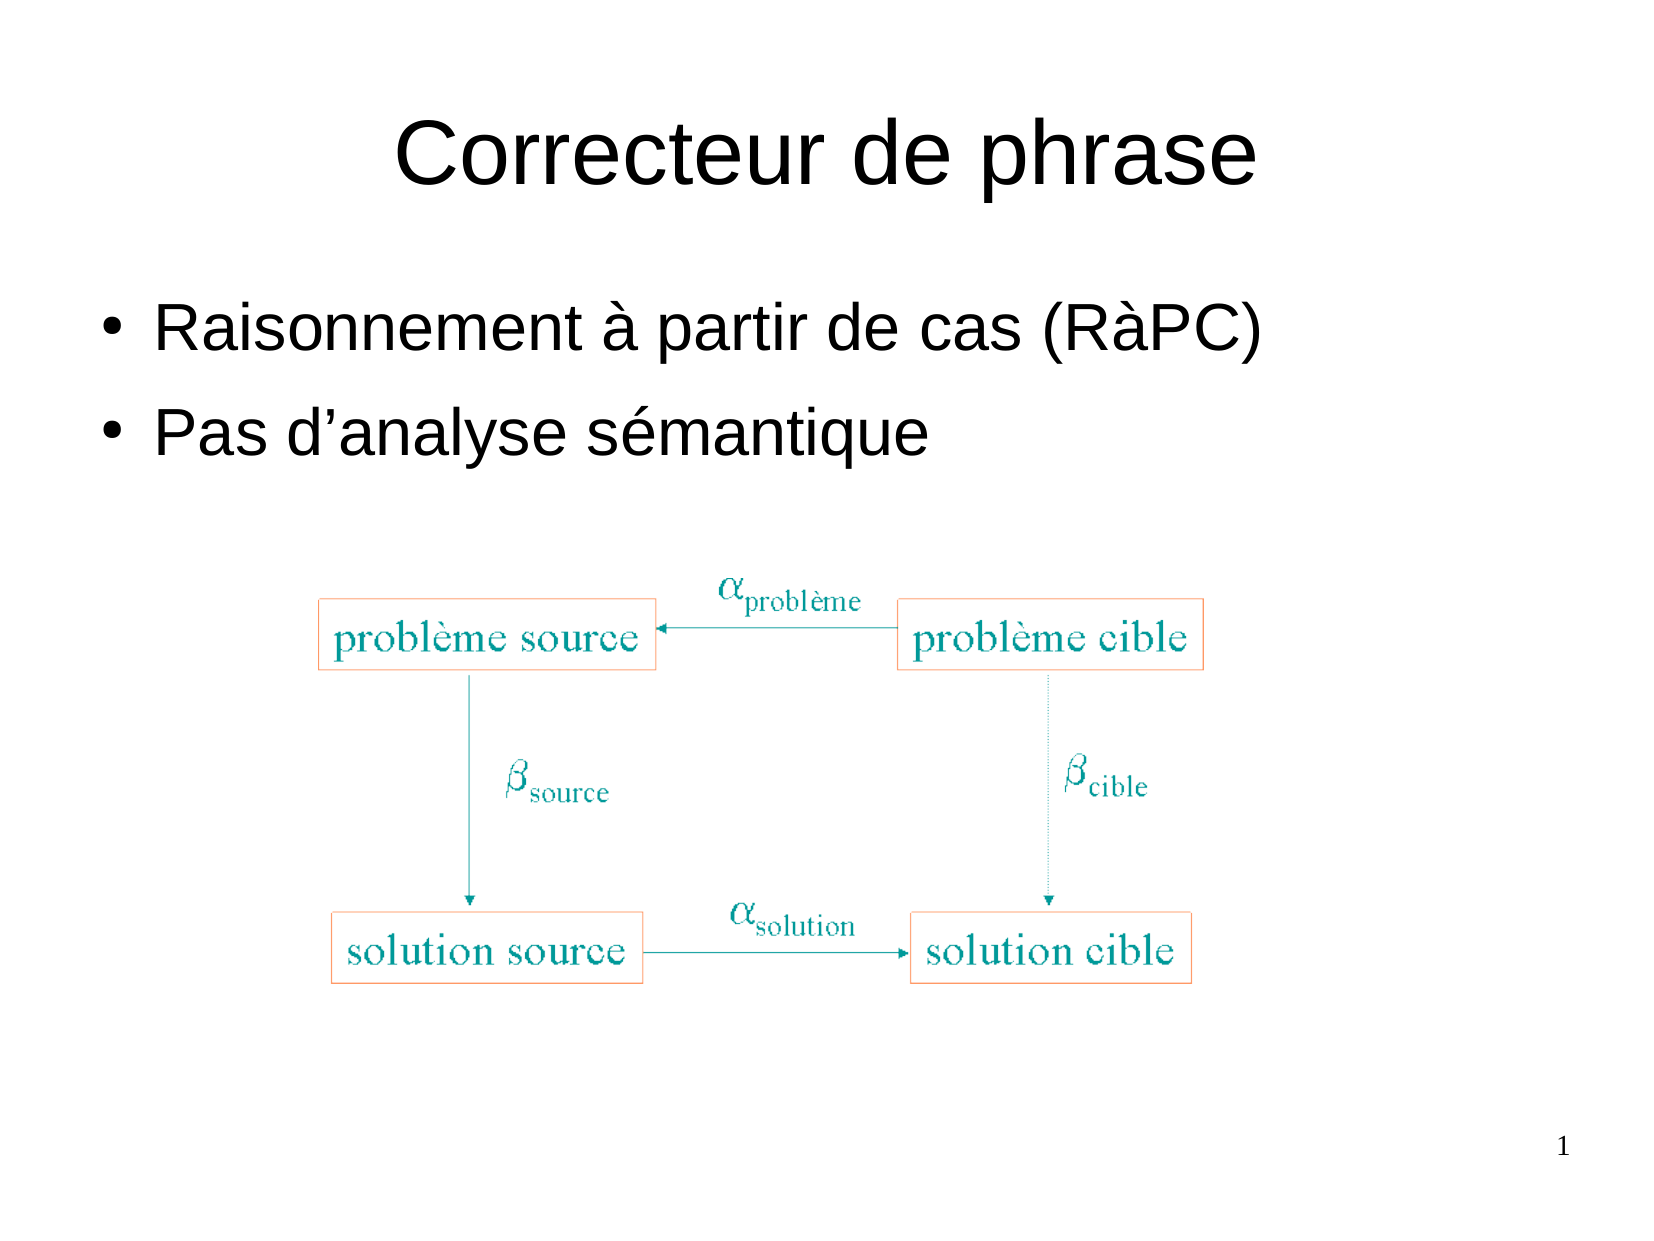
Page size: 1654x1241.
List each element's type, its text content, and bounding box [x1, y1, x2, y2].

list Raisonnement à partir de cas (RàPC) Pas d’analyse sémantique [82, 290, 1571, 1010]
title Correcteur de phrase [82, 49, 1571, 257]
picture [318, 578, 1204, 984]
